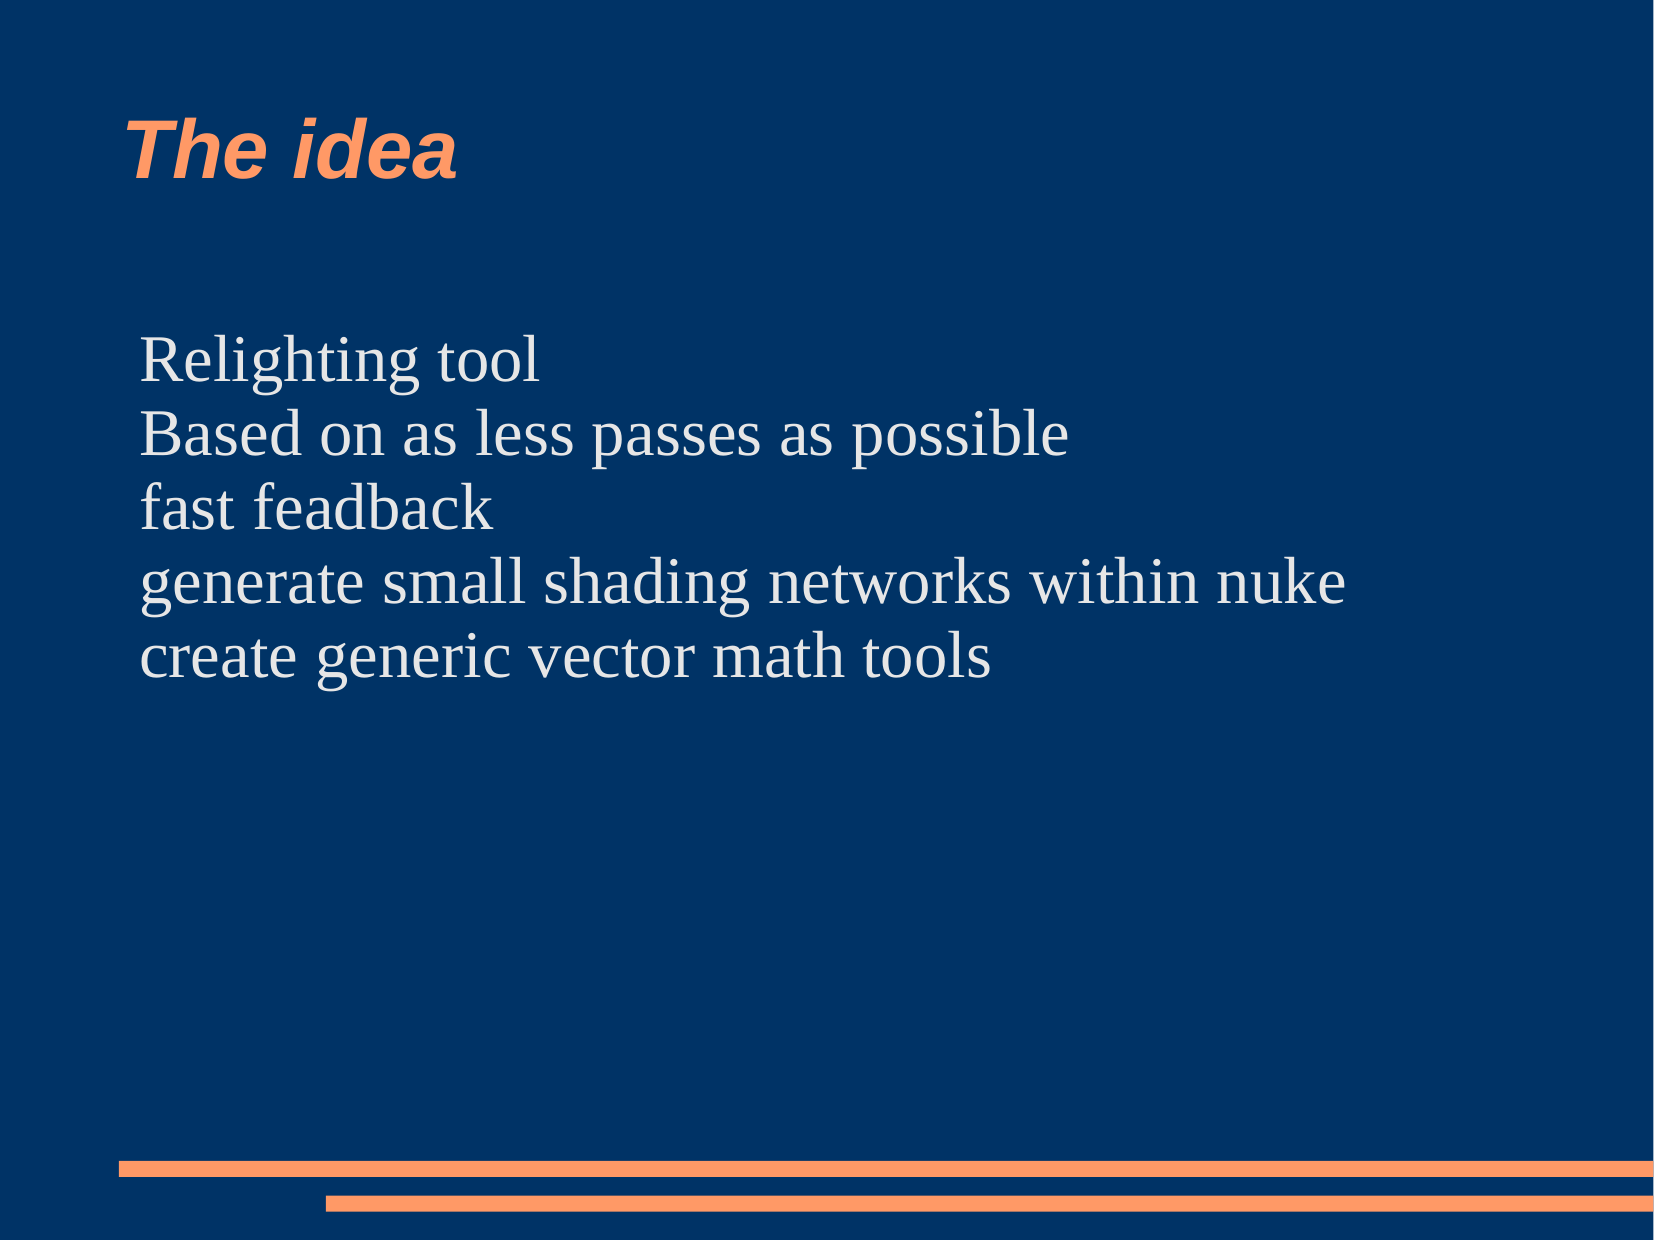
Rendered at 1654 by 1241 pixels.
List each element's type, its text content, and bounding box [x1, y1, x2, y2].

title The idea [121, 46, 1534, 254]
list Relighting tool Based on as less passes as possible fast feadback generate small shading networks within nuke create generic vector math tools [121, 322, 1561, 1133]
